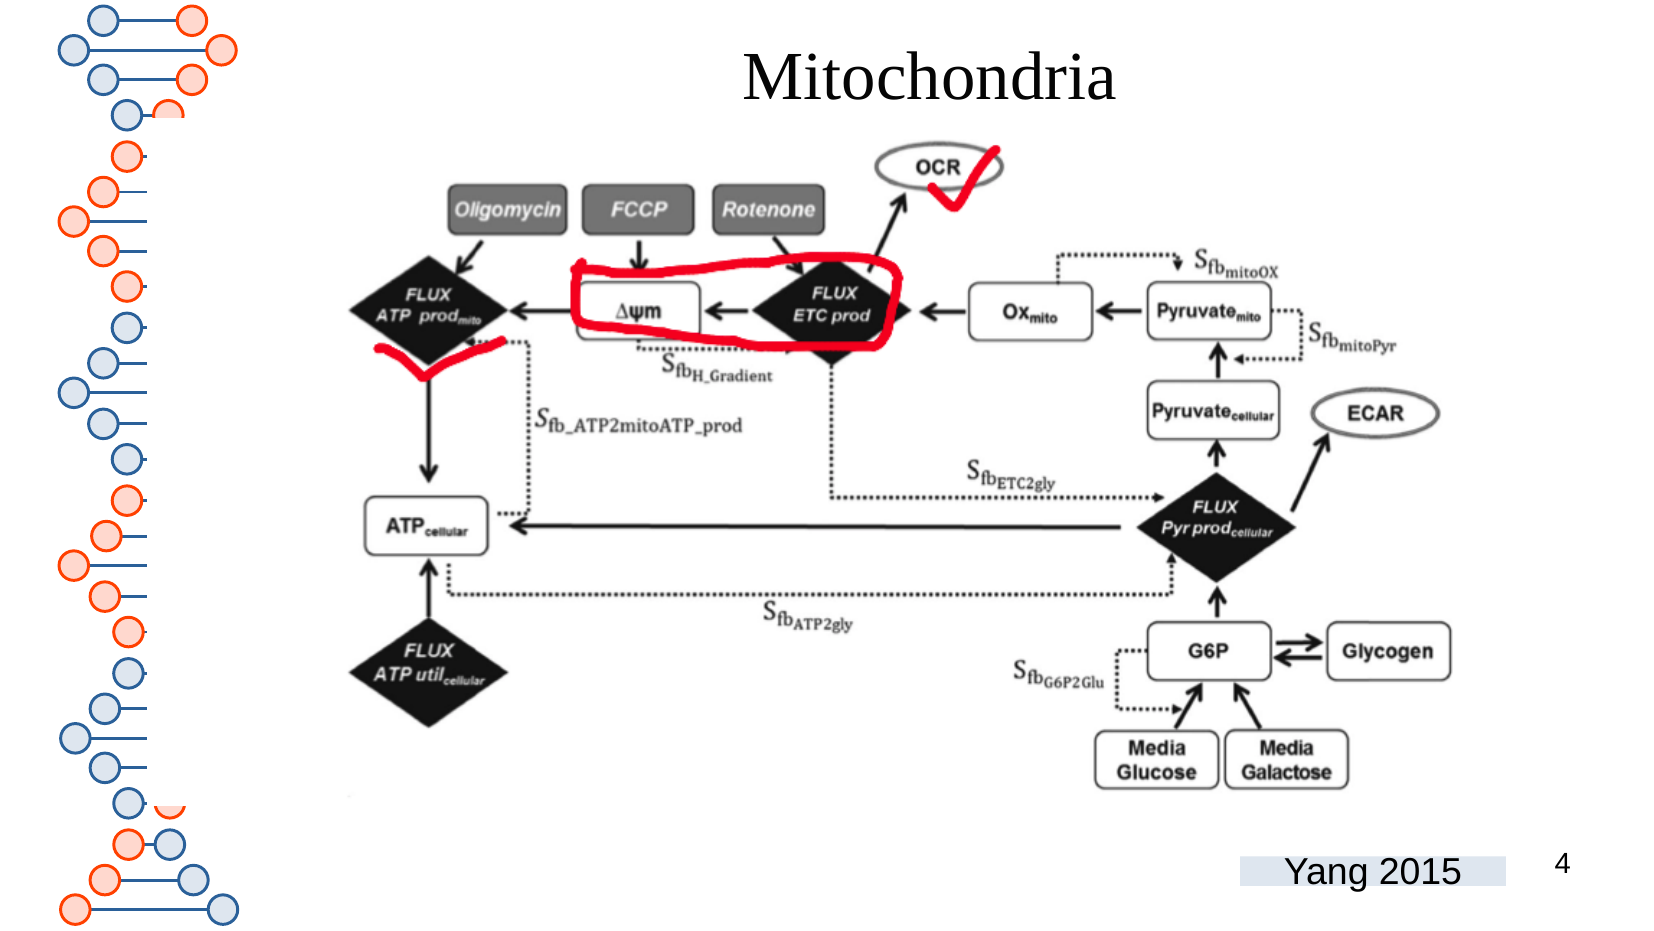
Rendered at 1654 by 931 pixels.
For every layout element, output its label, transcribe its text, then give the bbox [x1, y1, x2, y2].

title Mitochondria [265, 0, 1595, 154]
picture [147, 118, 1493, 806]
text_box Yang 2015 [1240, 856, 1506, 886]
